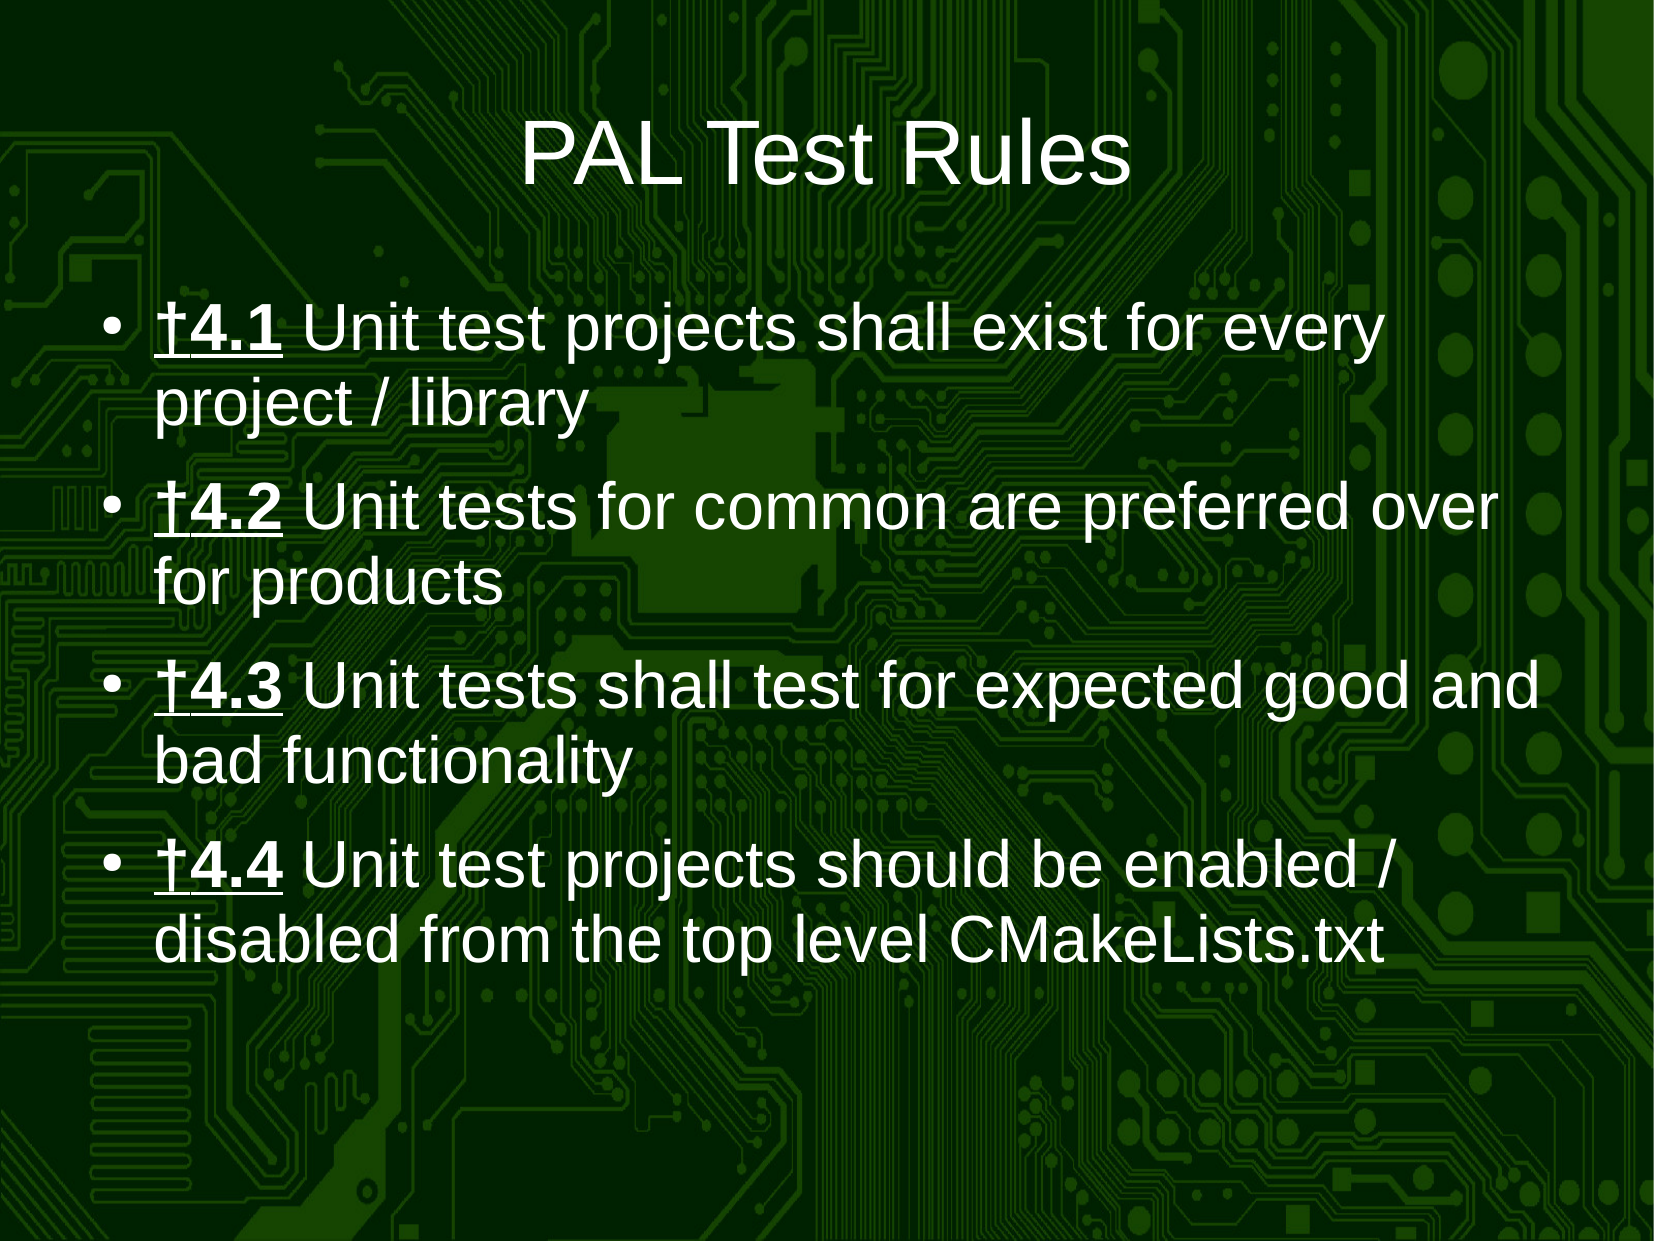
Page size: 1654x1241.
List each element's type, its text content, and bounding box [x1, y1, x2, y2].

picture [0, 0, 1654, 1241]
title PAL Test Rules [82, 49, 1571, 257]
list †4.1 Unit test projects shall exist for every project / library †4.2 Unit tests for common are preferred over for products †4.3 Unit tests shall test for expected good and bad functionality †4.4 Unit test projects should be enabled / disabled from the top level CMakeLists.txt [82, 290, 1571, 1111]
